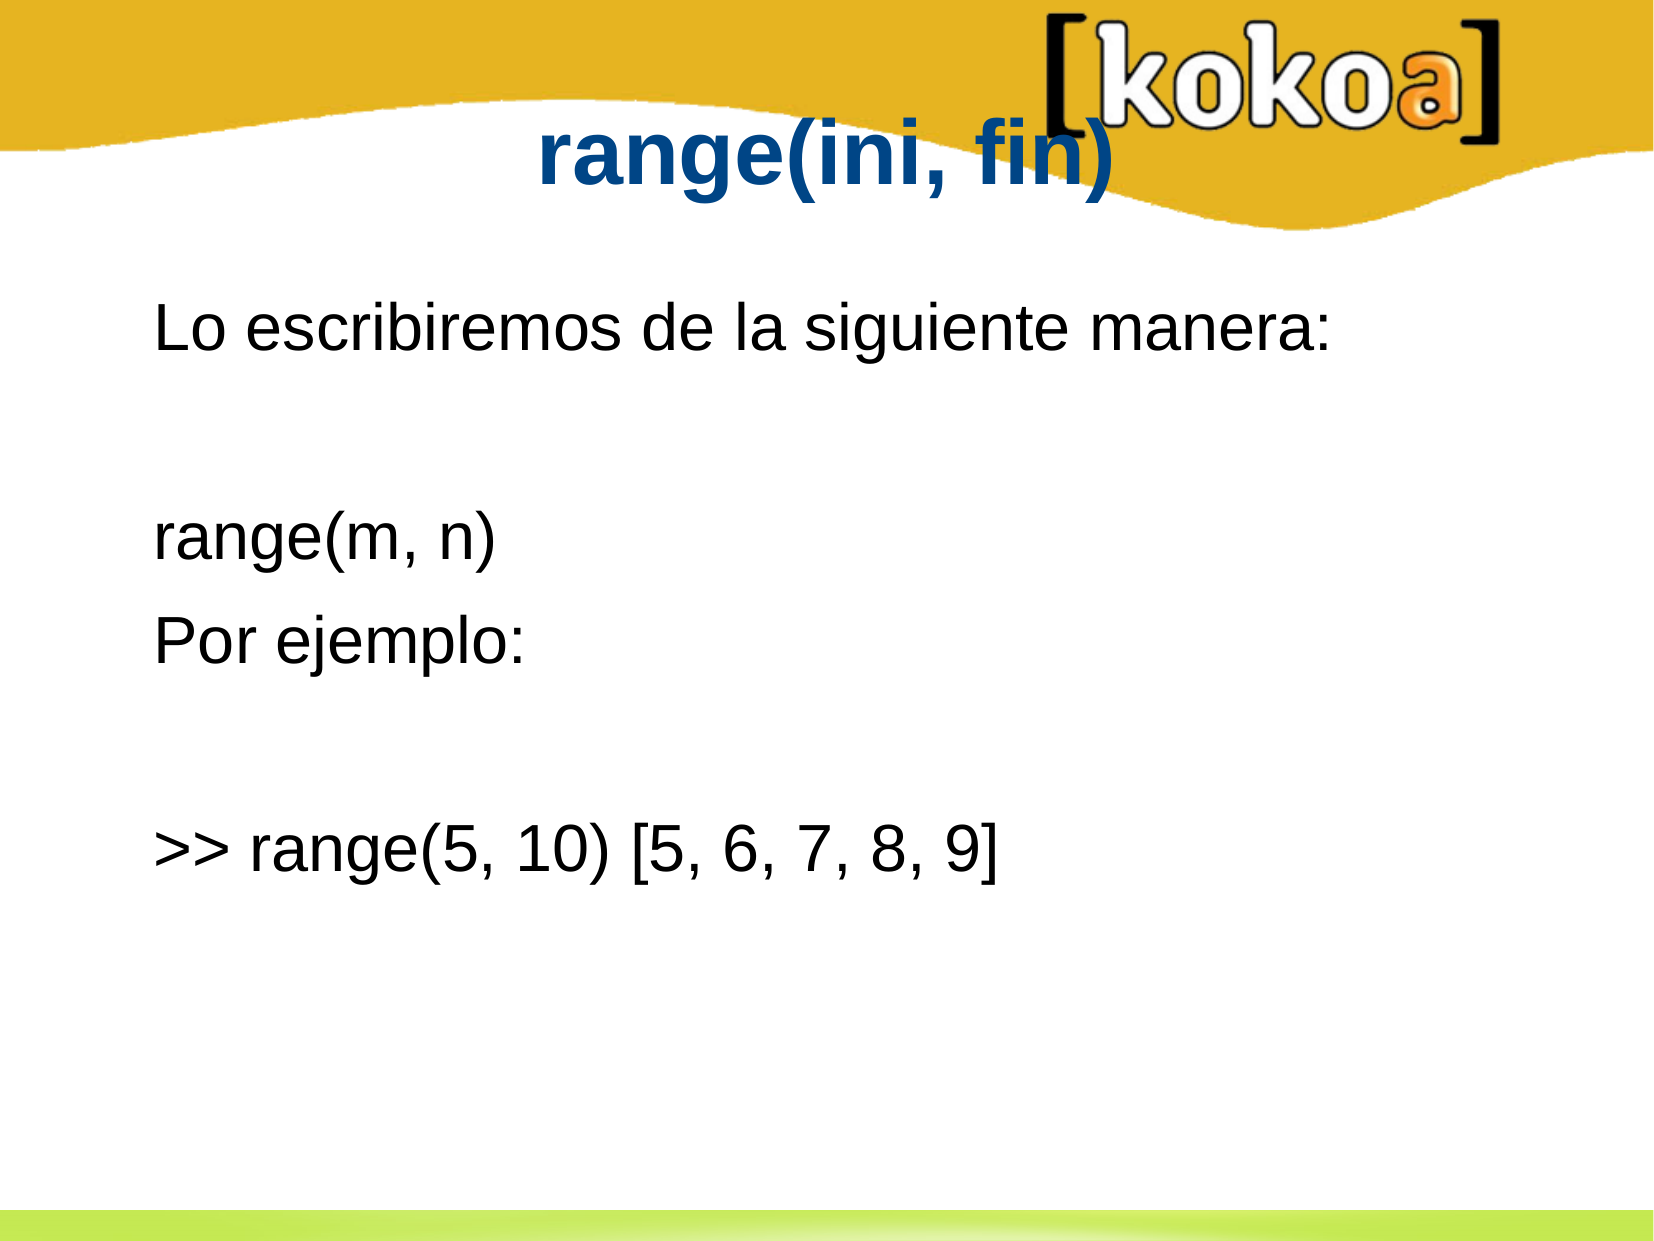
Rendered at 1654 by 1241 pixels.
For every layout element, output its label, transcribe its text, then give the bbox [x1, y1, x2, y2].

picture [0, 1210, 1654, 1241]
title range(ini, fin) [82, 49, 1571, 257]
picture [0, 0, 1654, 488]
list Lo escribiremos de la siguiente manera: range(m, n) Por ejemplo: >> range(5, 10) [5, 6, 7, 8, 9] [82, 290, 1571, 1010]
